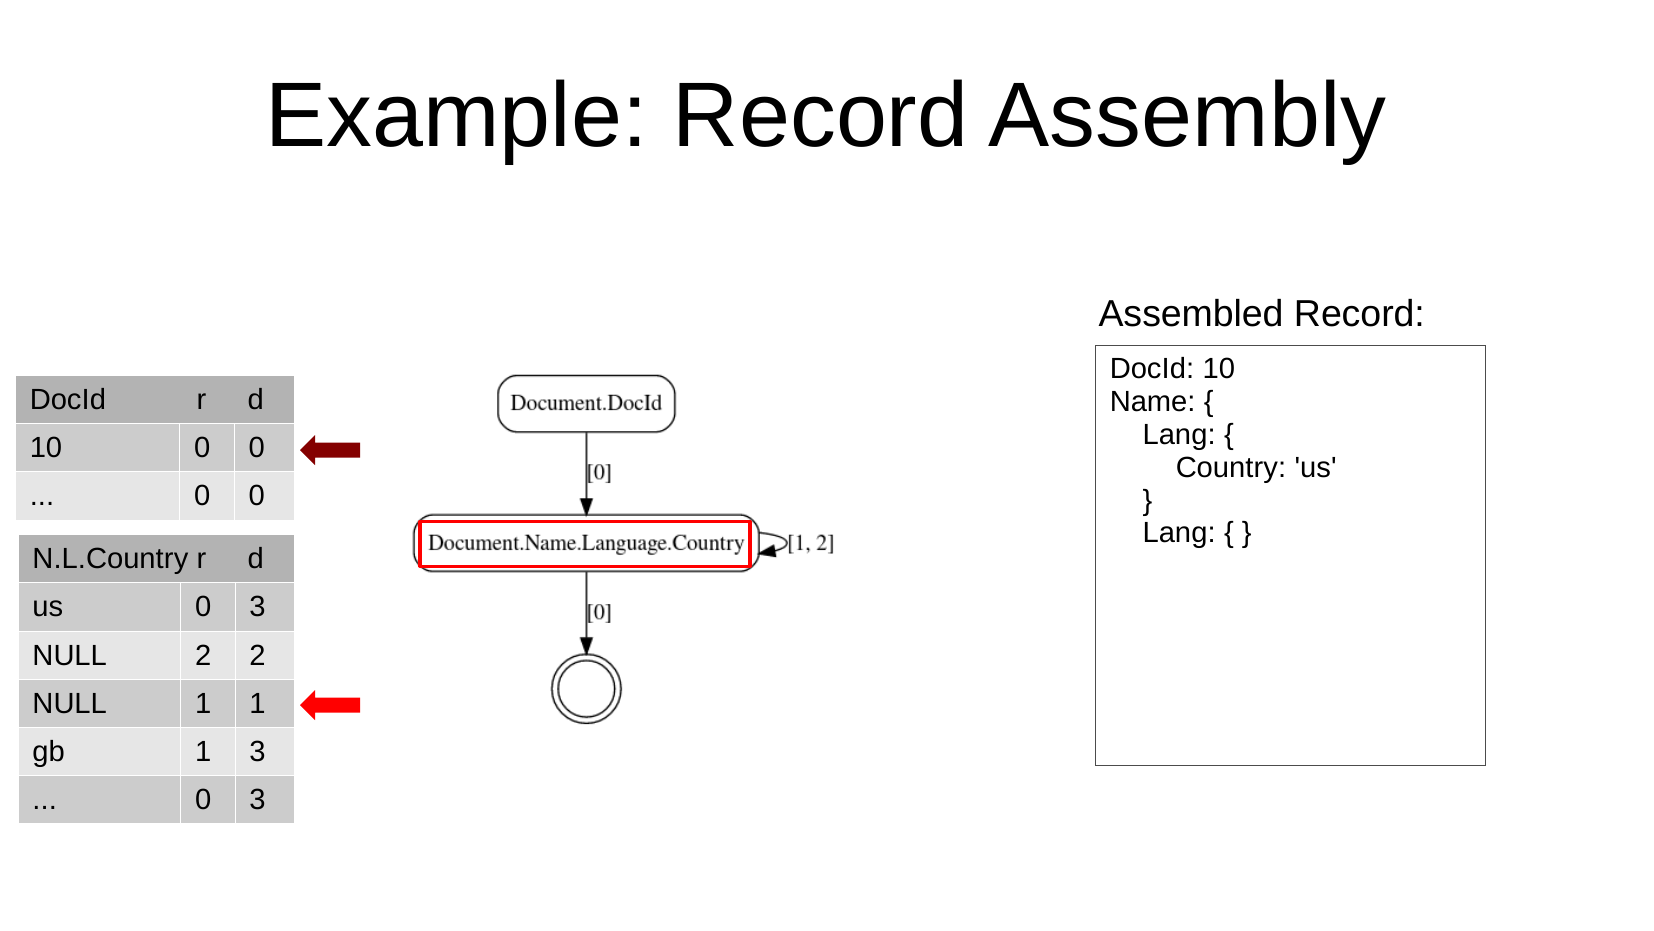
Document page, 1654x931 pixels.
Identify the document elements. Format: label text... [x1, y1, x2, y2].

table_cell 3 [236, 776, 294, 823]
table_cell 0 [235, 472, 294, 520]
table_cell 10 [16, 424, 179, 471]
table_cell 0 [181, 776, 235, 823]
table_cell 2 [236, 632, 294, 679]
table_header N.L.Country r d [19, 535, 294, 582]
table_cell 2 [181, 632, 235, 679]
table_cell 0 [235, 424, 294, 471]
table_cell gb [19, 728, 180, 775]
picture [408, 369, 841, 730]
table_cell NULL [19, 632, 180, 679]
table_cell 1 [236, 680, 294, 727]
table_cell us [19, 583, 180, 631]
text_box [300, 435, 361, 466]
table_cell ... [16, 472, 179, 520]
title Example: Record Assembly [82, 37, 1571, 193]
table_cell NULL [19, 680, 180, 727]
table_header DocId r d [16, 376, 294, 423]
table_cell 3 [236, 728, 294, 775]
table_cell 1 [181, 680, 235, 727]
text_box [300, 690, 361, 721]
table_cell 0 [180, 424, 234, 471]
table_cell 1 [181, 728, 235, 775]
table_cell 3 [236, 583, 294, 631]
text_box DocId: 10 Name: { Lang: { Country: 'us' } Lang: { } [1095, 345, 1486, 766]
table_cell ... [19, 776, 180, 823]
table_cell 0 [180, 472, 234, 520]
text_box Assembled Record: [1083, 285, 1441, 342]
table_cell 0 [181, 583, 235, 631]
